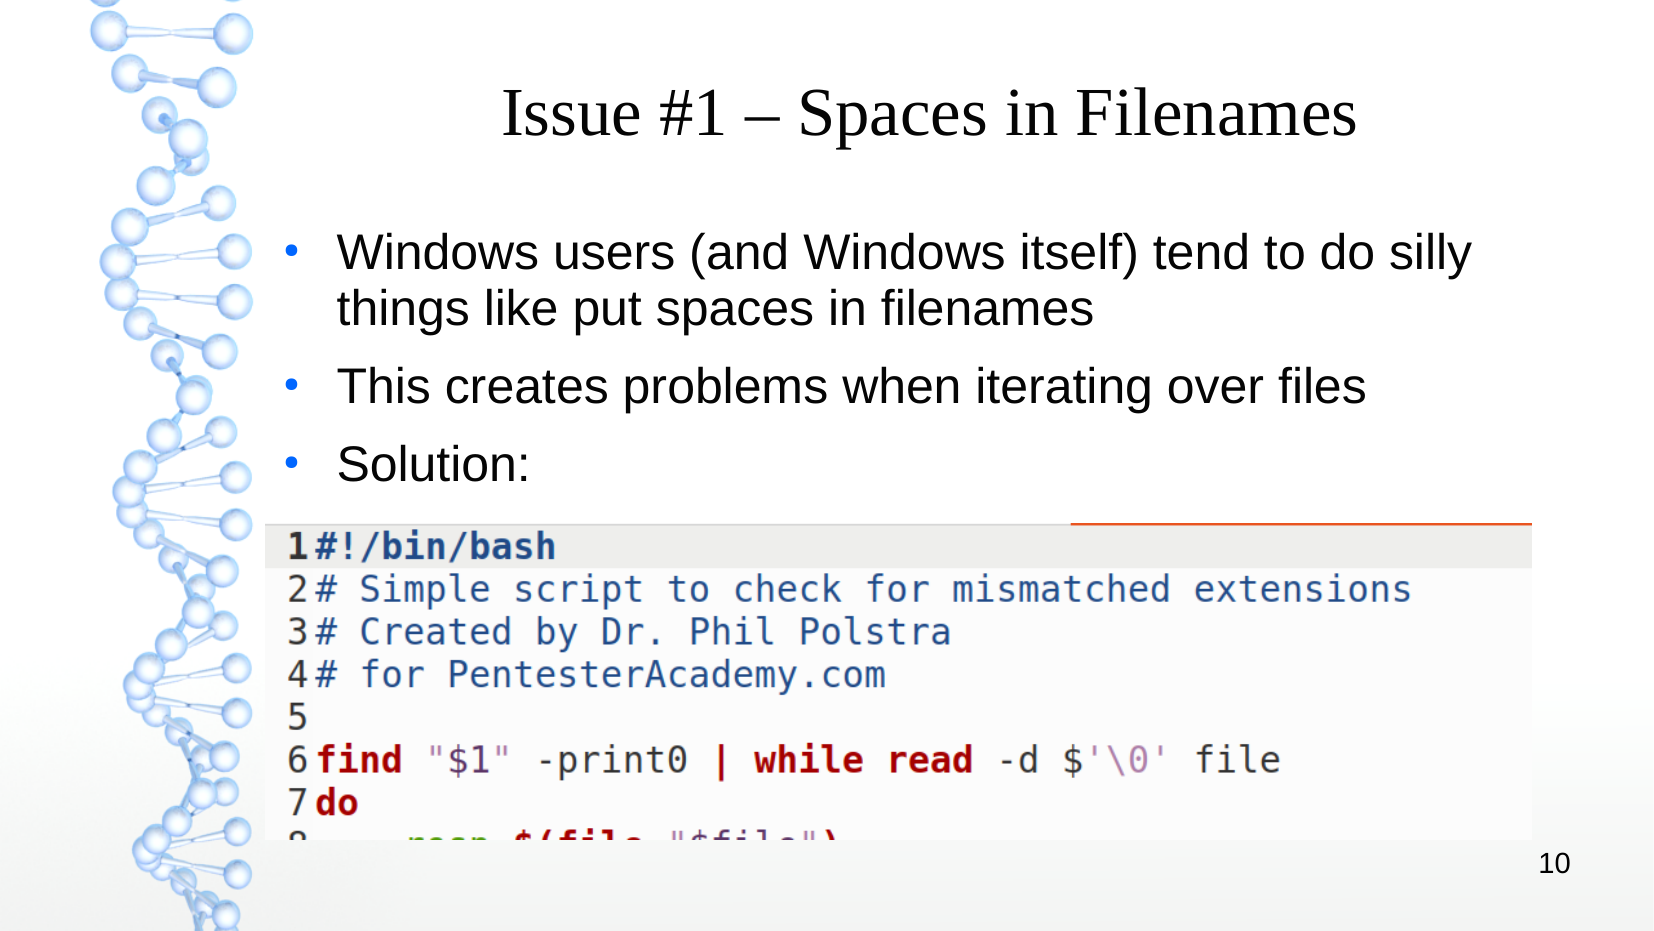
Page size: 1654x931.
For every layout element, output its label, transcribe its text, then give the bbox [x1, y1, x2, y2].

title Issue #1 – Spaces in Filenames [265, 35, 1595, 189]
list Windows users (and Windows itself) tend to do silly things like put spaces in filenames This creates problems when iterating over files Solution: [265, 224, 1595, 764]
picture [0, 0, 1654, 931]
